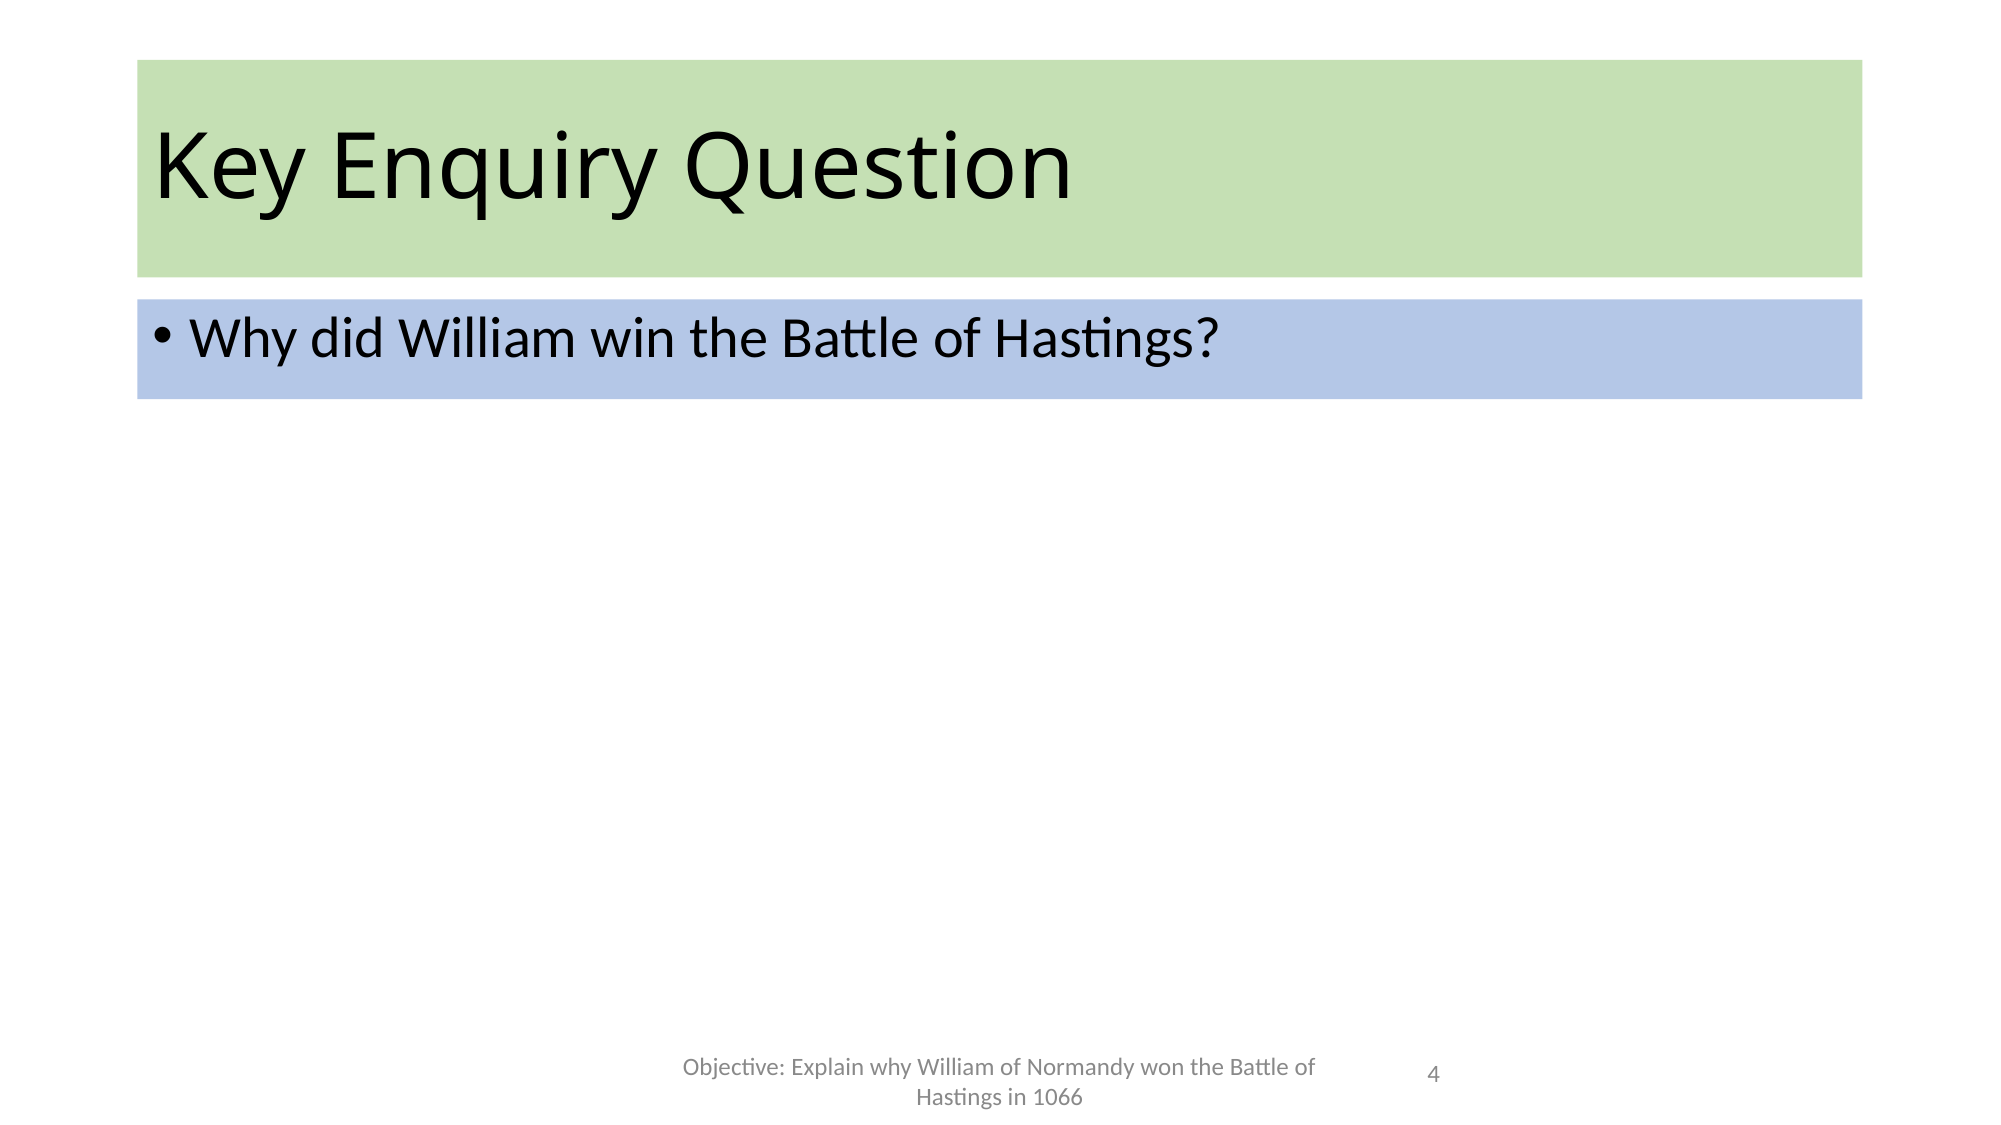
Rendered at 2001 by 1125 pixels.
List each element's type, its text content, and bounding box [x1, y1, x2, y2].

list Why did William win the Battle of Hastings? [137, 299, 1863, 400]
text_box 4 [1412, 1042, 1863, 1103]
text_box Objective: Explain why William of Normandy won the Battle of Hastings in 1066 [662, 1042, 1338, 1103]
title Key Enquiry Question [137, 59, 1863, 278]
